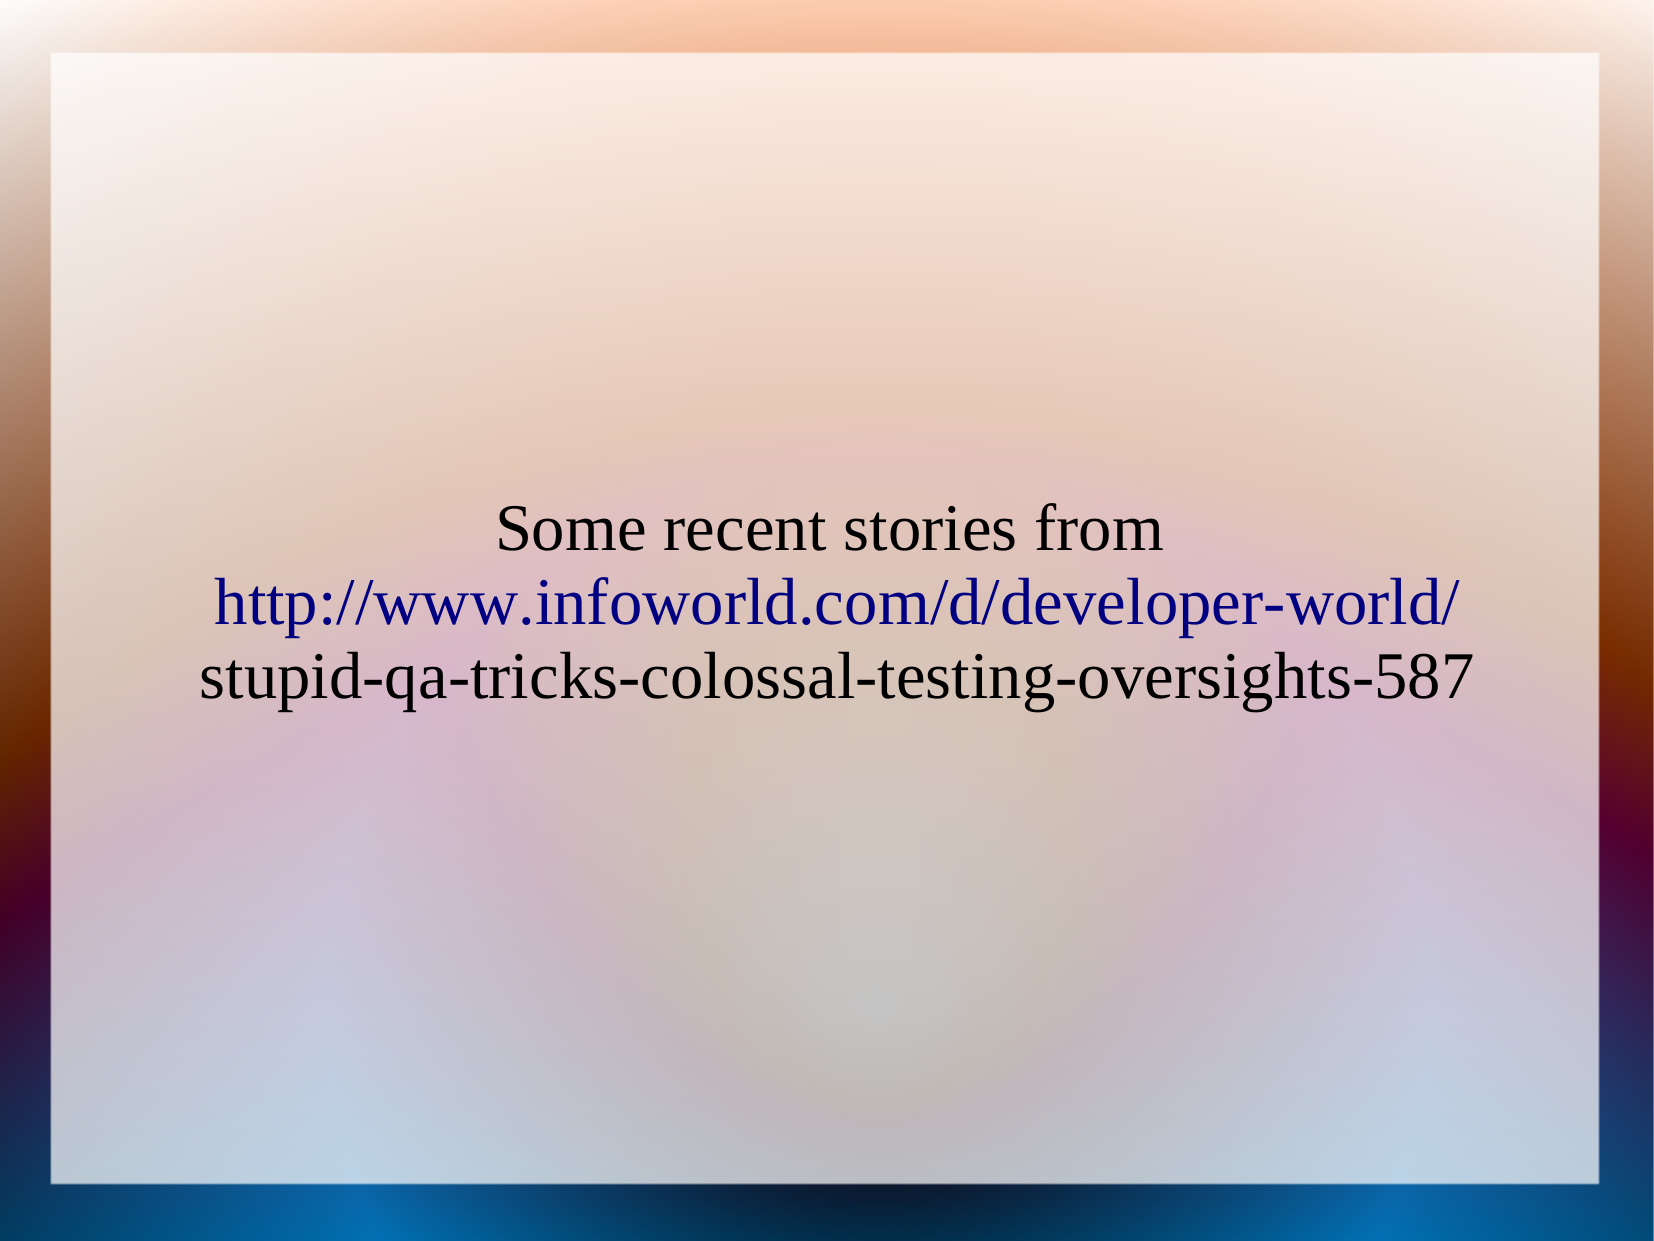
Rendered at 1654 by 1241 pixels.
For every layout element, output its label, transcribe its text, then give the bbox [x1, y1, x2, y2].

picture [0, 0, 1654, 1241]
subtitle Some recent stories from http://www.infoworld.com/d/developer-world/ stupid-qa-tricks-colossal-testing-oversights-587 [94, 106, 1583, 1061]
